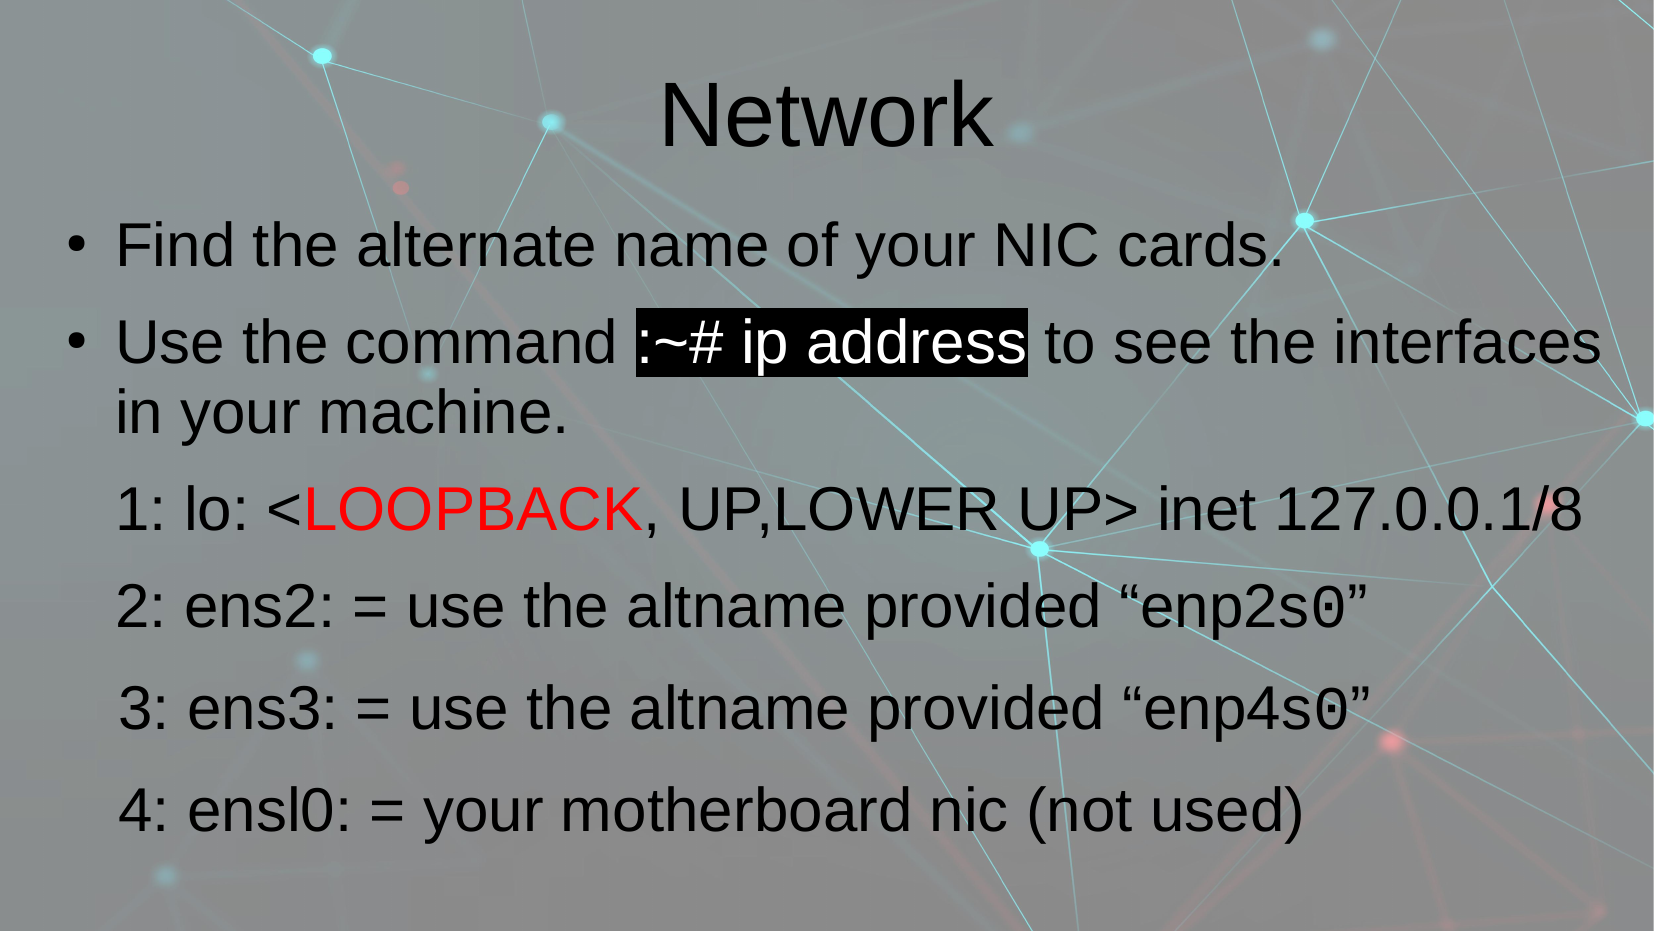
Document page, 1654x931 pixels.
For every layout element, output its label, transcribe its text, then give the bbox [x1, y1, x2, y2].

title Network [82, 37, 1571, 193]
list Find the alternate name of your NIC cards. Use the command :~# ip address to see the interfaces in your machine. 1: lo: <LOOPBACK, UP,LOWER UP> inet 127.0.0.1/8 2: ens2: = use the altname provided “enp2s0” 3: ens3: = use the altname provided “enp4s0” 4: ensl0: = your motherboard nic (not used) [49, 210, 1613, 901]
picture [0, 0, 1654, 931]
